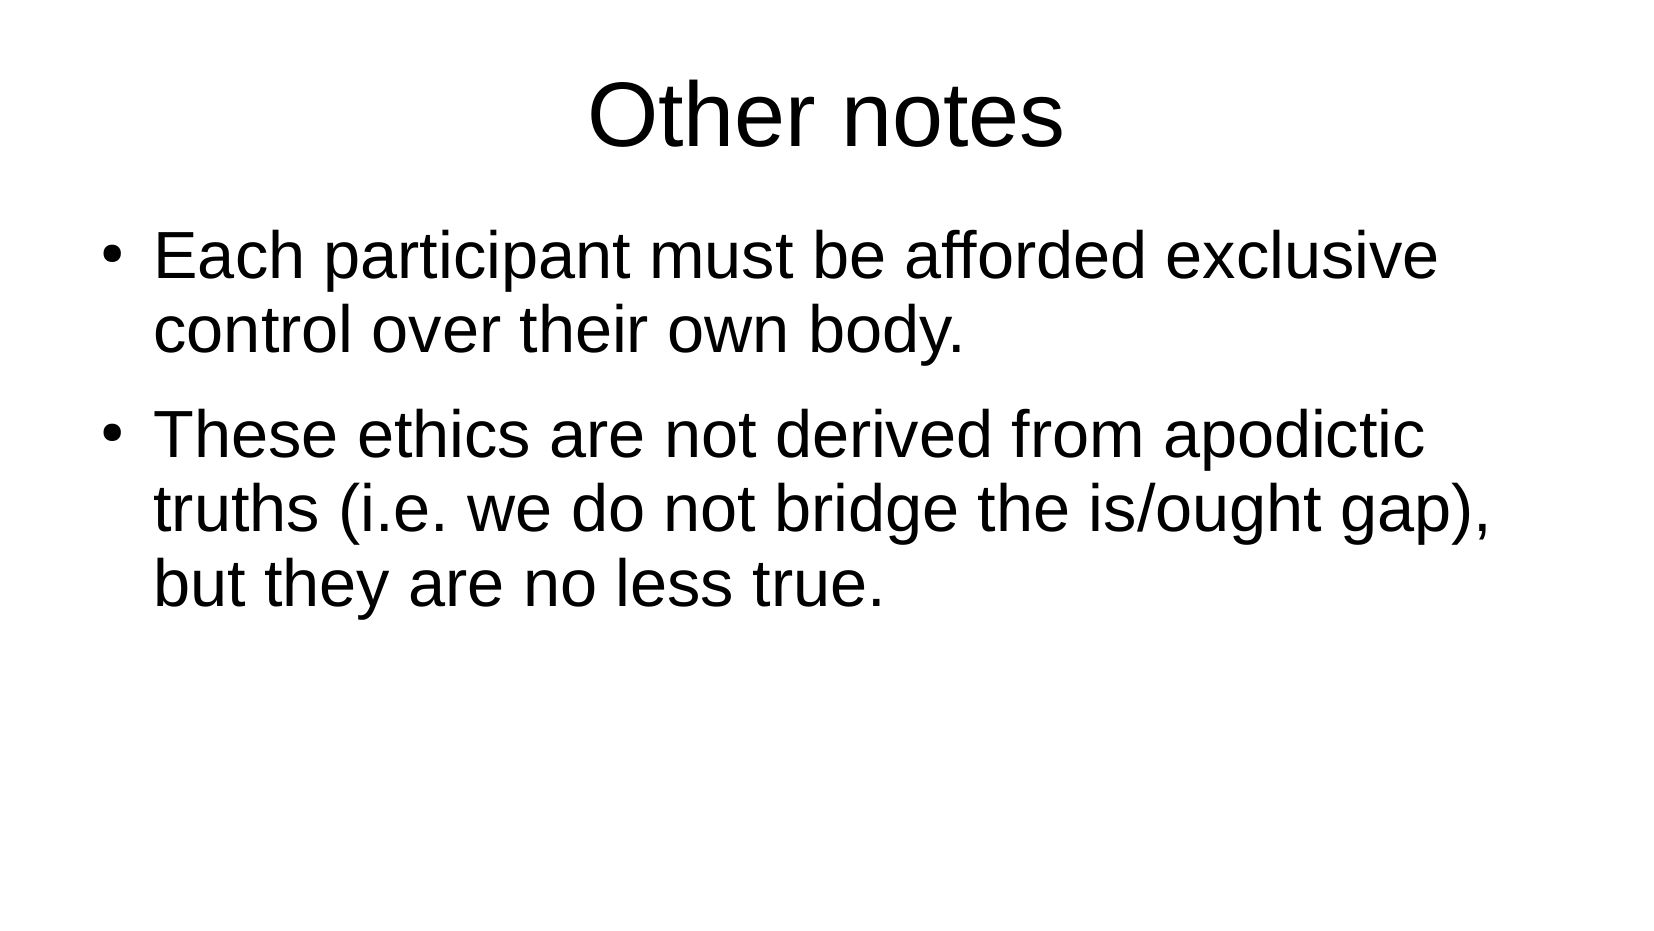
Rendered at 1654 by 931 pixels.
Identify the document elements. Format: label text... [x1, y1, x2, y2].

title Other notes [82, 37, 1571, 193]
list Each participant must be afforded exclusive control over their own body. These ethics are not derived from apodictic truths (i.e. we do not bridge the is/ought gap), but they are no less true. [82, 217, 1571, 857]
